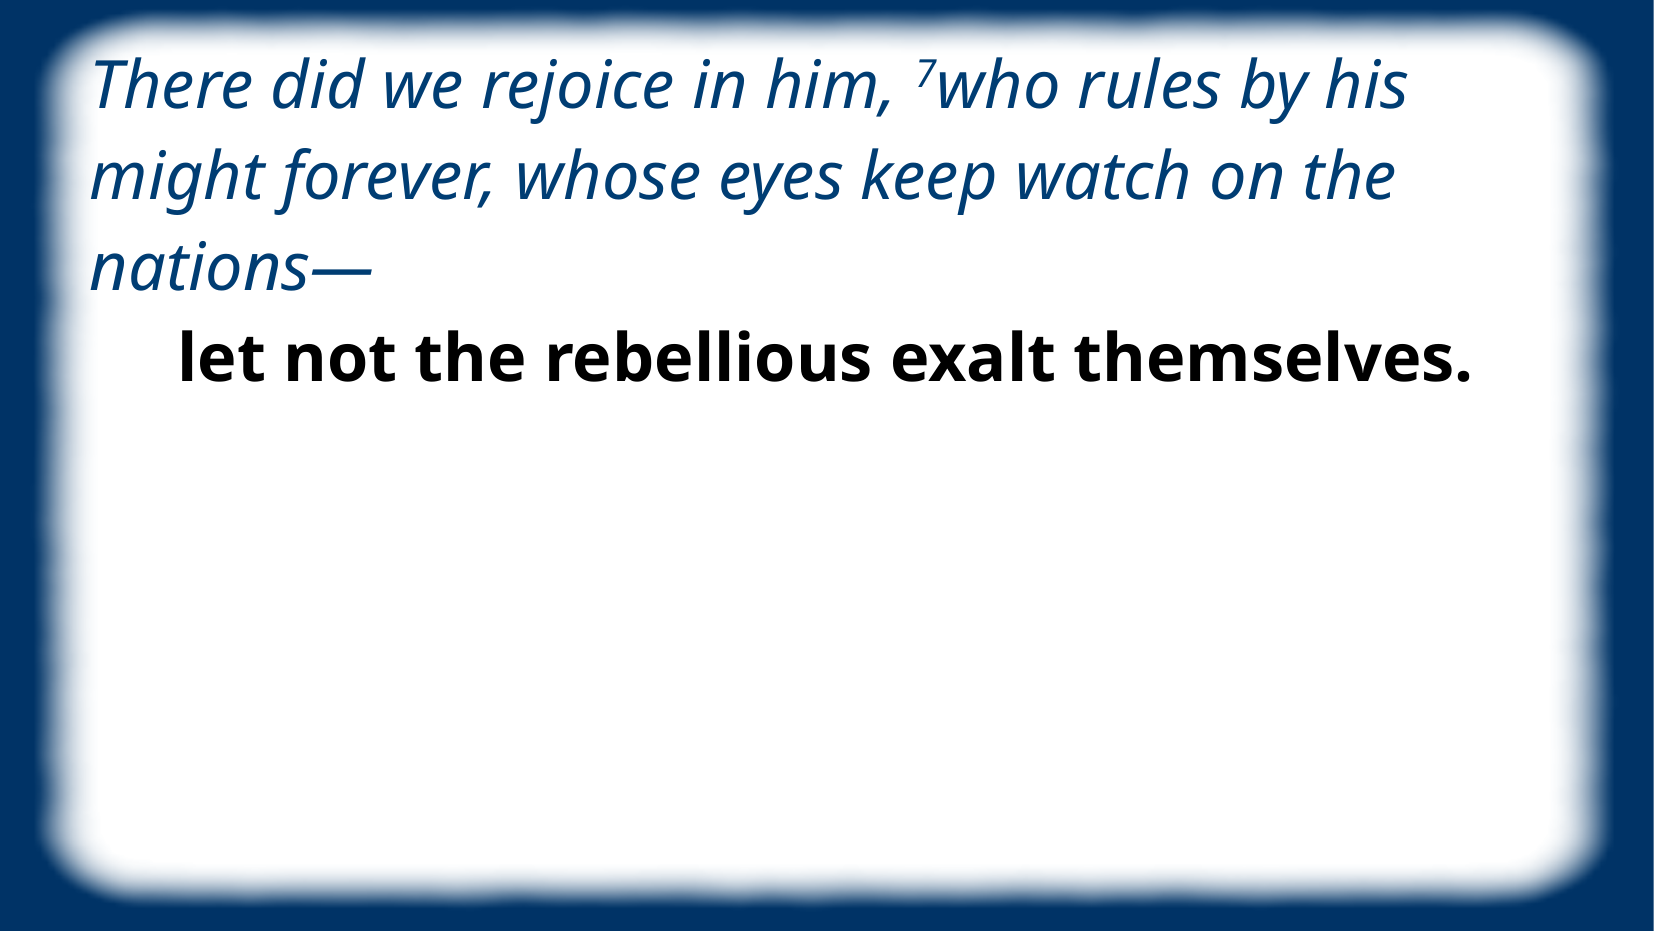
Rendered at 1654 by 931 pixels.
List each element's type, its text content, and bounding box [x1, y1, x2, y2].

picture [0, 0, 1654, 931]
text_box There did we rejoice in him, 7who rules by his might forever, whose eyes keep watch on the nations— let not the rebellious exalt themselves. [75, 30, 1591, 400]
